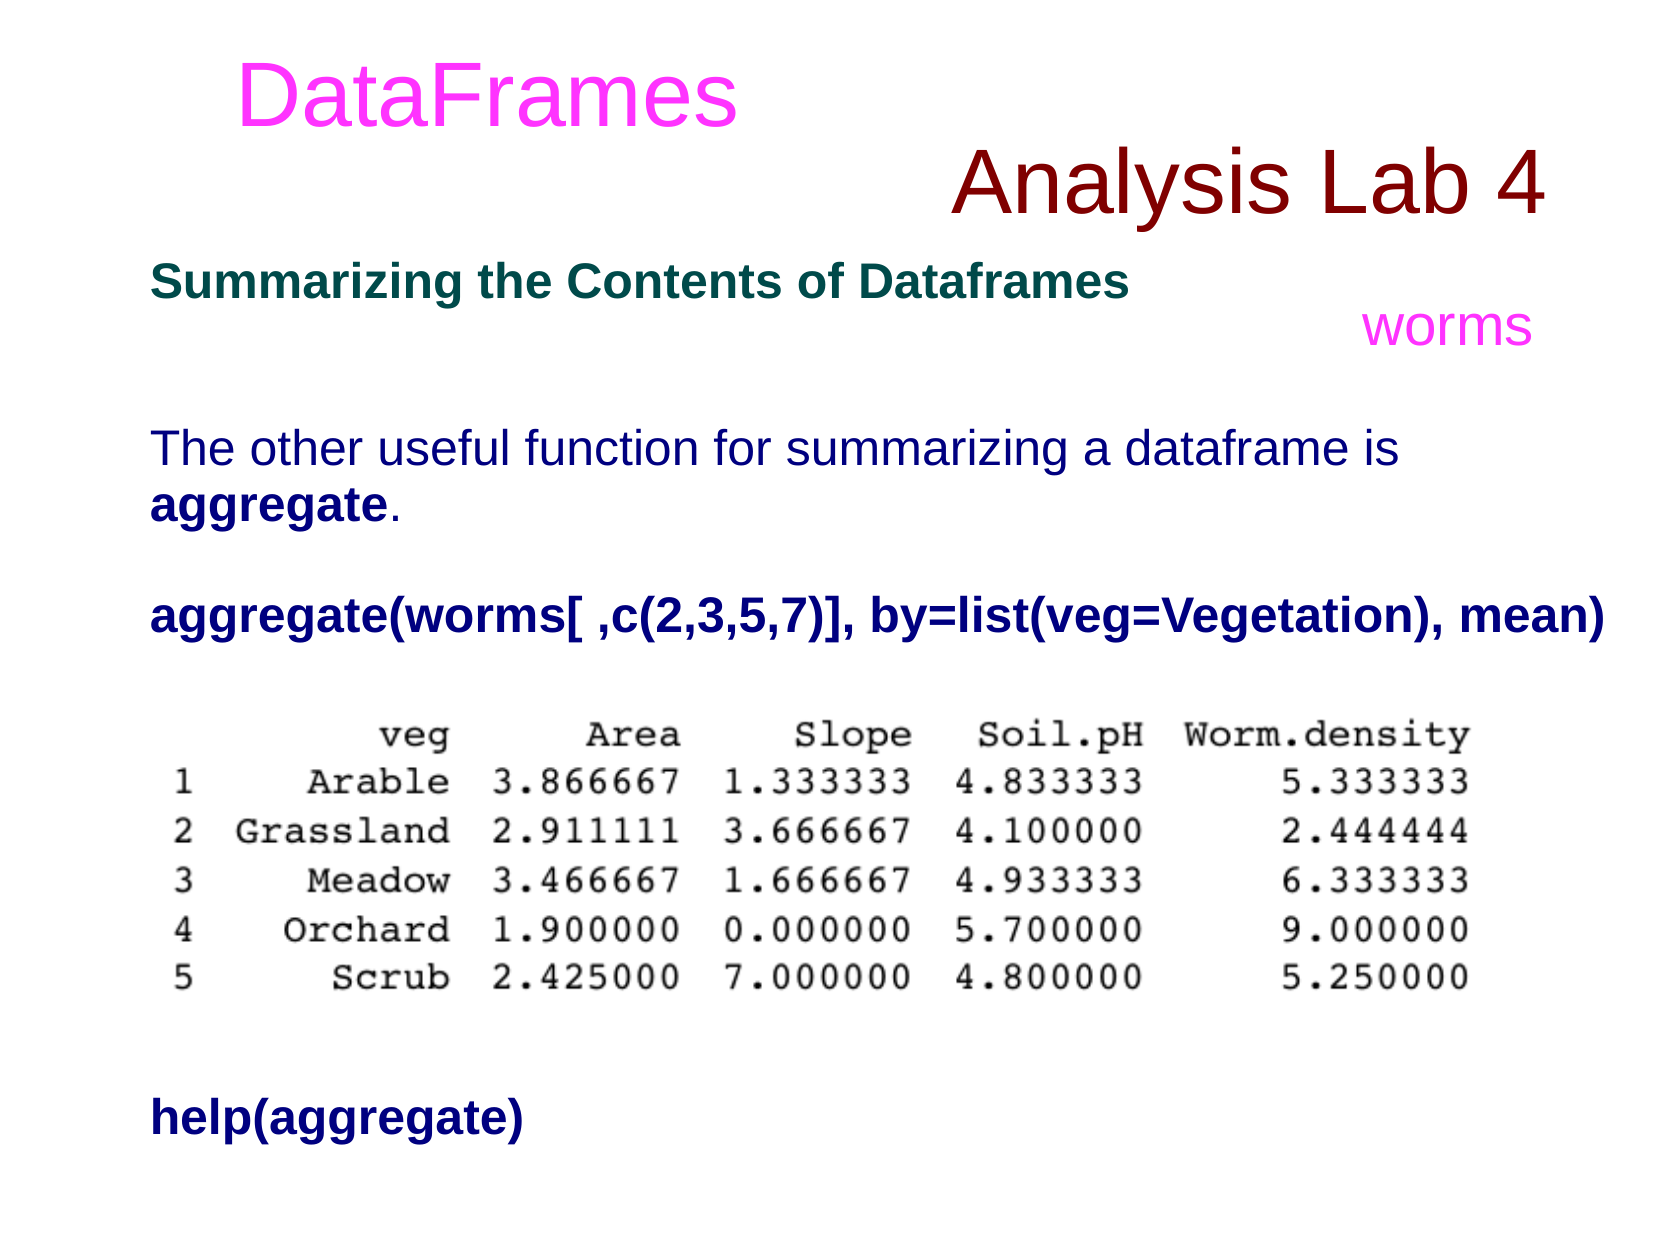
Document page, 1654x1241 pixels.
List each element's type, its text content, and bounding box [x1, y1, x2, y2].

text_box DataFrames [45, 36, 931, 346]
title Analysis Lab 4 [931, 77, 1549, 245]
text_box Summarizing the Contents of Dataframes The other useful function for summarizing a dataframe is aggregate. aggregate(worms[ ,c(2,3,5,7)], by=list(veg=Vegetation), mean) help(aggregate) [135, 245, 1654, 1241]
picture [151, 689, 1493, 1006]
